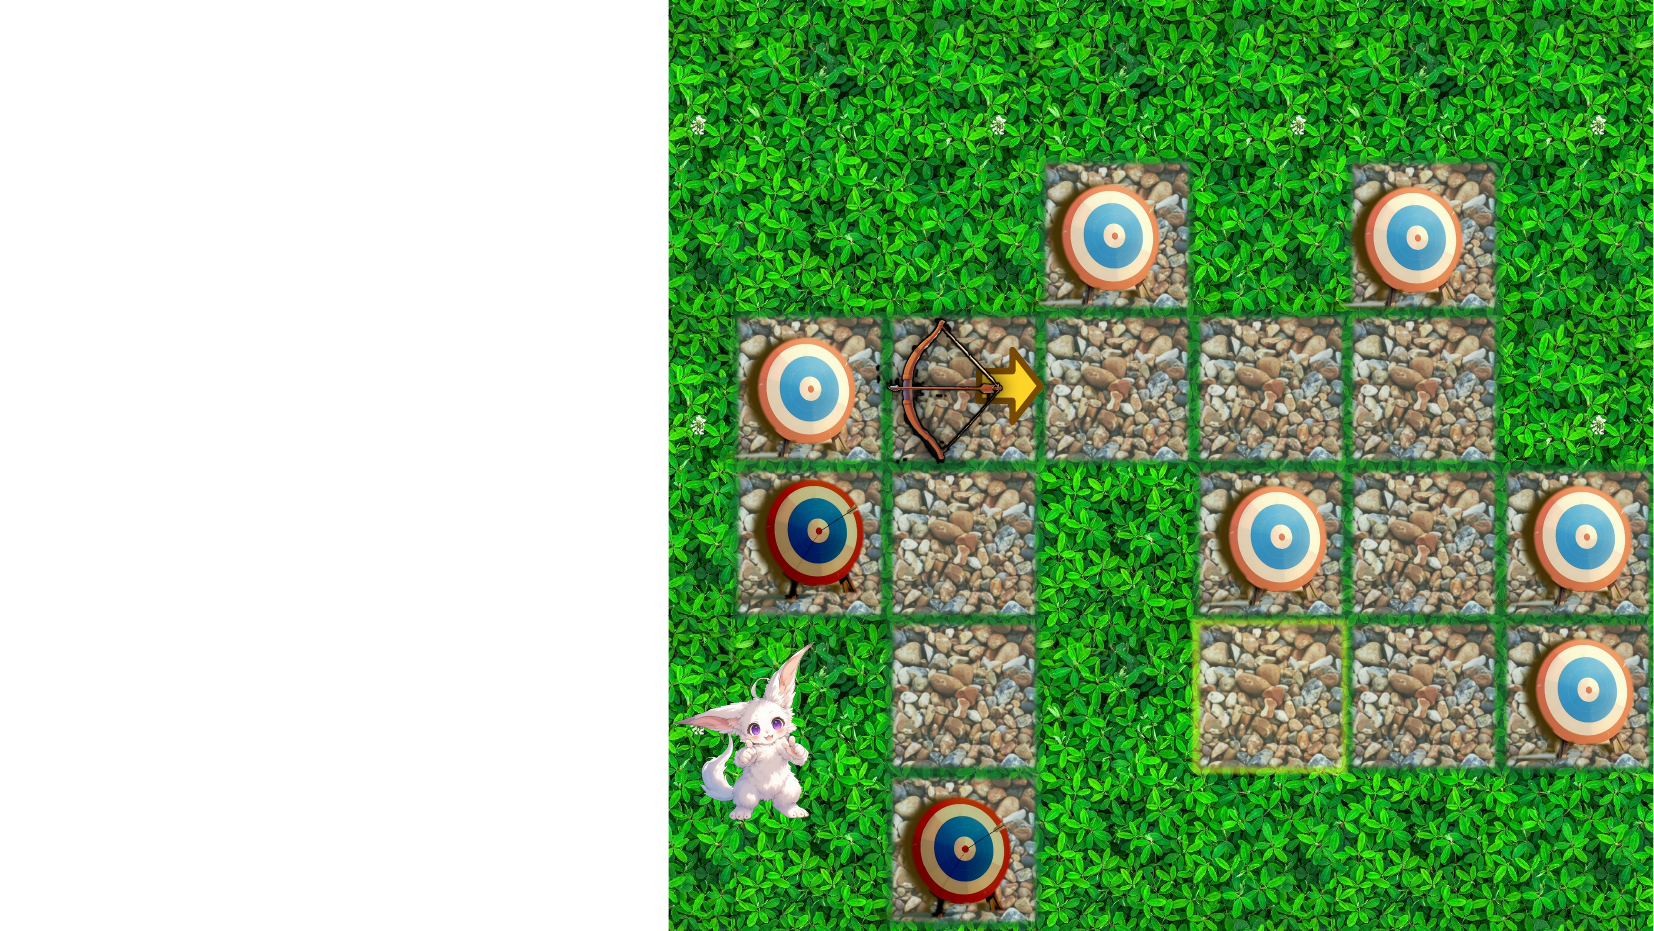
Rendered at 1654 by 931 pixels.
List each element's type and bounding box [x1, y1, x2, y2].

picture [1510, 609, 1654, 760]
text_box [1197, 315, 1344, 457]
picture [1203, 456, 1354, 607]
text_box [893, 919, 1037, 923]
text_box [1044, 316, 1190, 462]
text_box [1201, 627, 1340, 765]
picture [1339, 157, 1490, 308]
text_box [1198, 607, 1344, 616]
text_box [737, 601, 883, 616]
text_box [1169, 162, 1190, 309]
text_box [1351, 316, 1497, 462]
text_box [891, 469, 1037, 616]
picture [886, 768, 1037, 919]
picture [732, 308, 1002, 601]
text_box [1505, 760, 1651, 769]
picture [672, 640, 854, 824]
picture [1036, 155, 1187, 306]
text_box [890, 623, 1037, 768]
text_box [1003, 315, 1041, 462]
text_box [668, 0, 1654, 931]
picture [1508, 456, 1654, 607]
text_box [1351, 469, 1497, 616]
text_box [1351, 623, 1497, 769]
text_box [1478, 162, 1497, 309]
